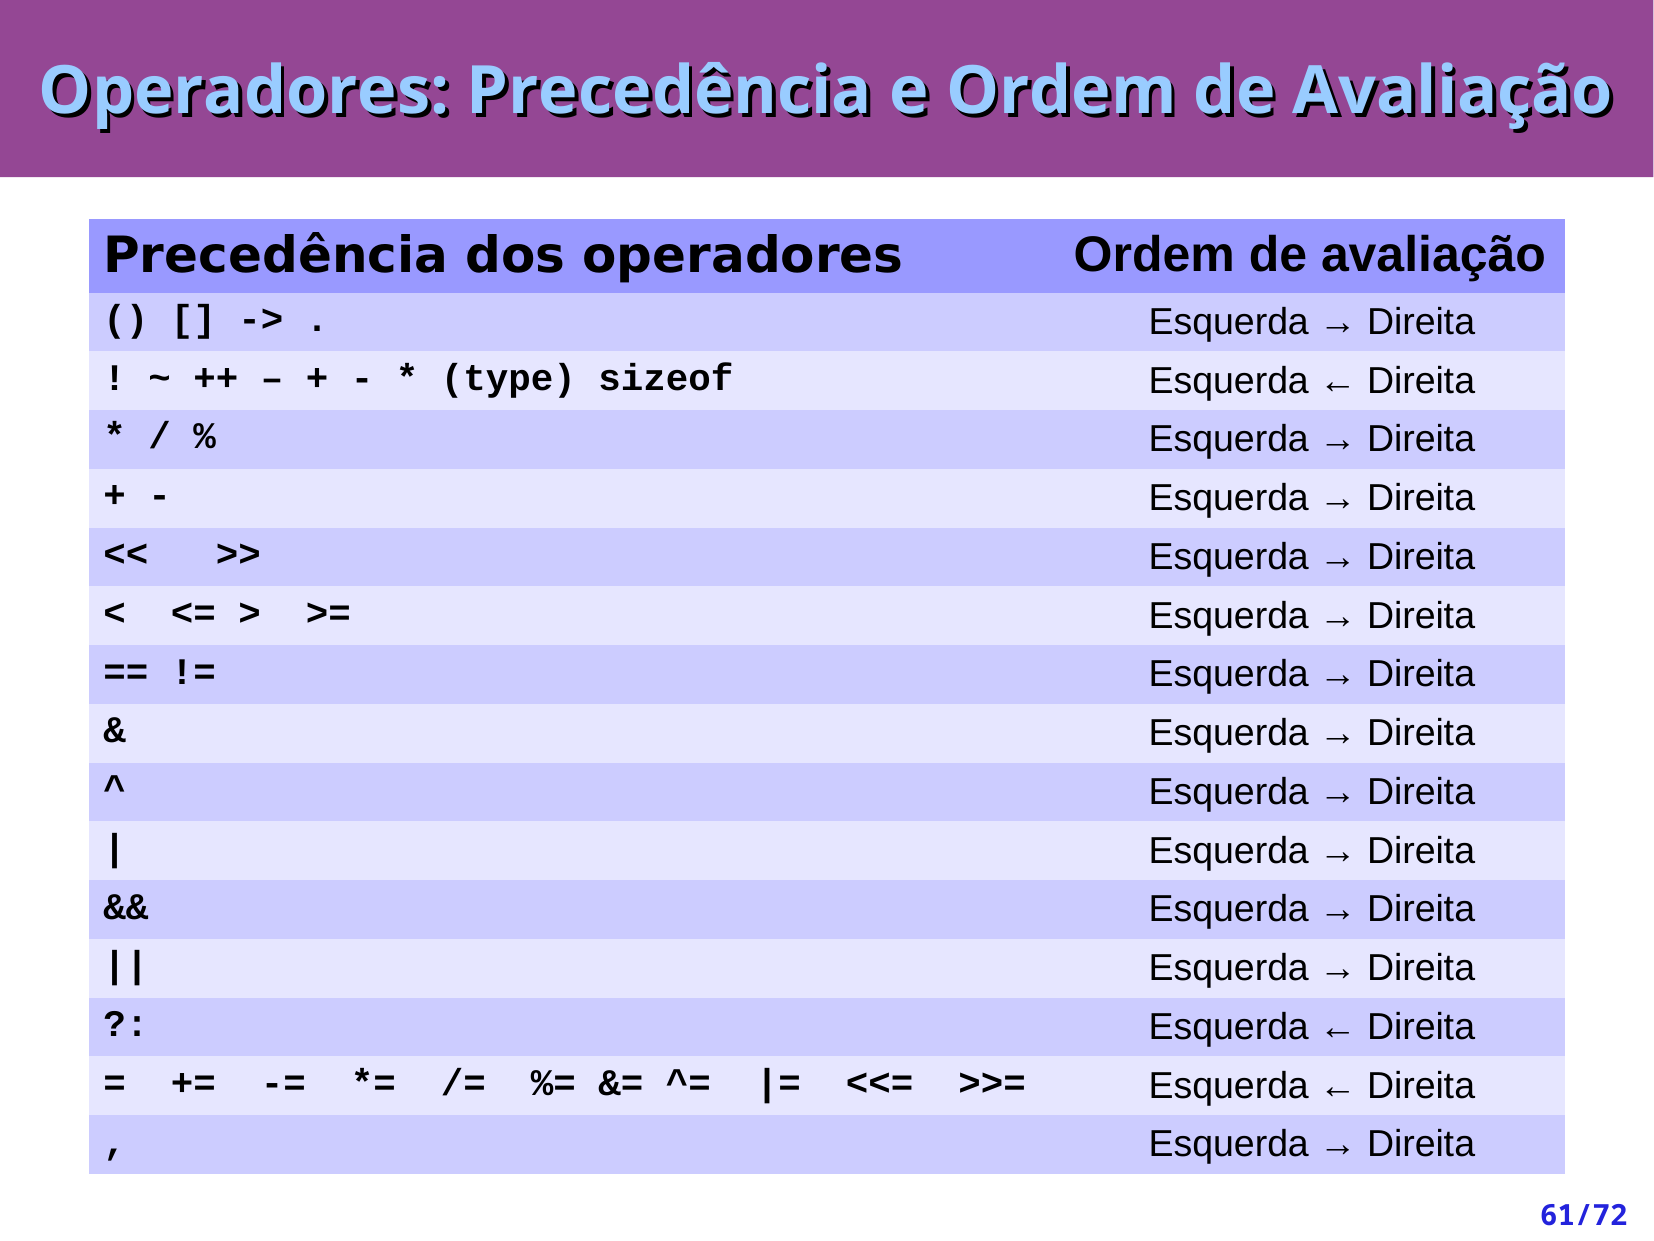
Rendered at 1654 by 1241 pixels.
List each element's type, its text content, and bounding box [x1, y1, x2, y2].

table_cell && [89, 880, 1059, 939]
table_cell Esquerda → Direita [1059, 410, 1565, 469]
title Operadores: Precedência e Ordem de Avaliação [0, 0, 1654, 192]
table_cell Esquerda → Direita [1059, 939, 1565, 998]
table_cell Esquerda ← Direita [1059, 998, 1565, 1056]
table_cell ?: [89, 998, 1059, 1056]
table_cell Esquerda → Direita [1059, 528, 1565, 586]
table_cell () [] -> . [89, 293, 1059, 351]
table_cell Esquerda ← Direita [1059, 1056, 1565, 1115]
table_cell * / % [89, 410, 1059, 469]
table_cell Esquerda → Direita [1059, 763, 1565, 821]
table_cell || [89, 939, 1059, 998]
table_cell ^ [89, 763, 1059, 821]
table_cell & [89, 704, 1059, 763]
table_cell Esquerda → Direita [1059, 821, 1565, 880]
table_cell Esquerda → Direita [1059, 704, 1565, 763]
table_cell < <= > >= [89, 586, 1059, 645]
table_cell Esquerda → Direita [1059, 1115, 1565, 1174]
table_cell Esquerda → Direita [1059, 880, 1565, 939]
table_cell Esquerda → Direita [1059, 645, 1565, 704]
table_cell Esquerda → Direita [1059, 293, 1565, 351]
table_header Precedência dos operadores [89, 219, 1059, 293]
table_cell = += -= *= /= %= &= ^= |= <<= >>= [89, 1056, 1059, 1115]
table_cell == != [89, 645, 1059, 704]
table_cell Esquerda → Direita [1059, 469, 1565, 528]
table_header Ordem de avaliação [1059, 219, 1565, 293]
table_cell Esquerda ← Direita [1059, 351, 1565, 410]
table_cell , [89, 1115, 1059, 1174]
table_cell Esquerda → Direita [1059, 586, 1565, 645]
table_cell ! ~ ++ – + - * (type) sizeof [89, 351, 1059, 410]
table_cell << >> [89, 528, 1059, 586]
table_cell | [89, 821, 1059, 880]
table_cell + - [89, 469, 1059, 528]
